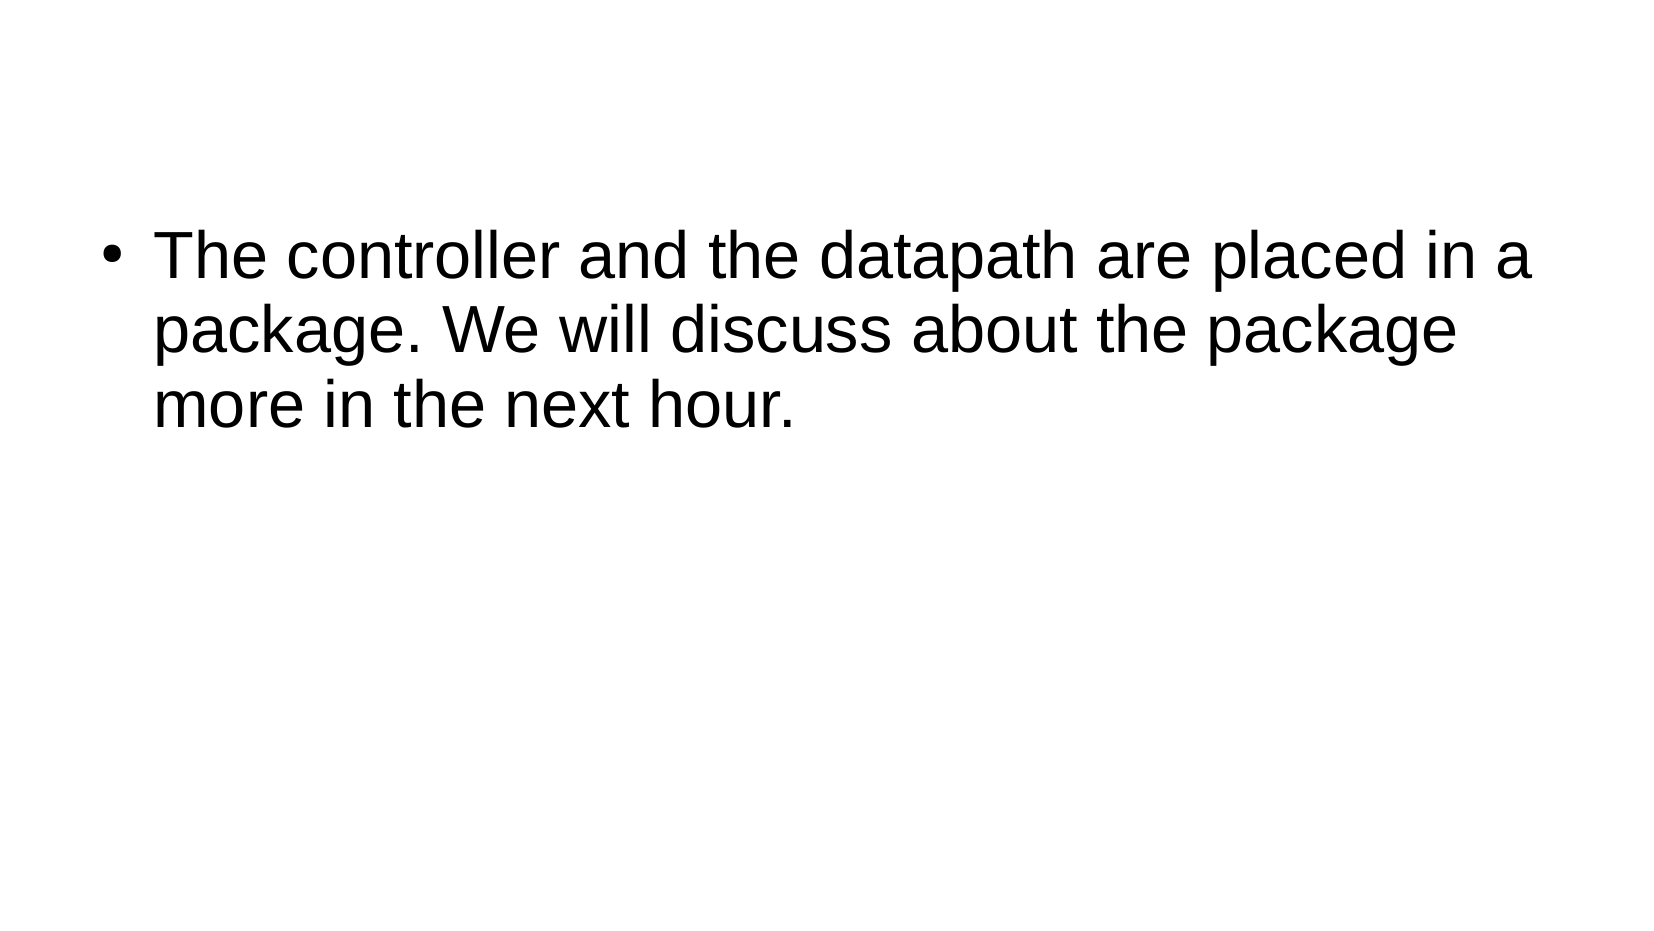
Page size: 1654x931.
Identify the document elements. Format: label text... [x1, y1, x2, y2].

list The controller and the datapath are placed in a package. We will discuss about the package more in the next hour. [82, 217, 1571, 758]
